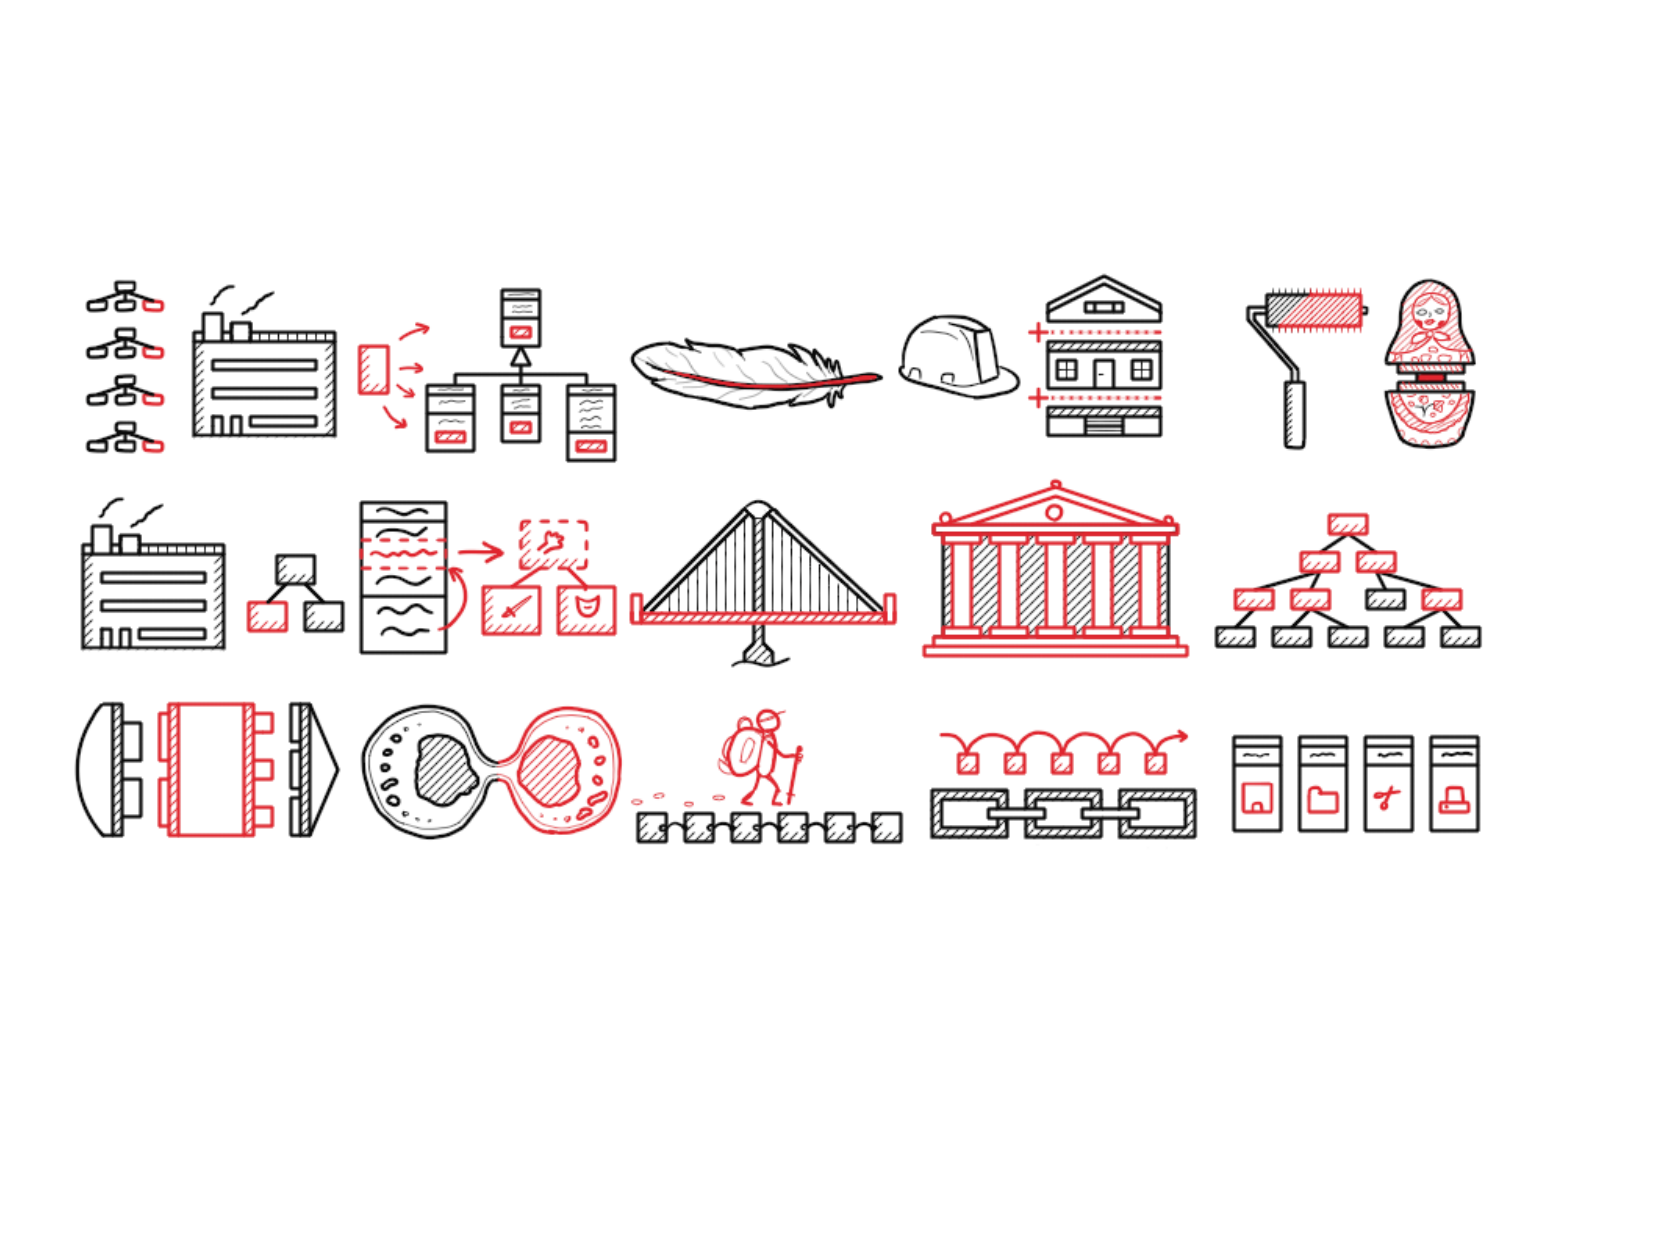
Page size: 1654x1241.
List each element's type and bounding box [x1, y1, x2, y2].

picture [70, 249, 1540, 875]
